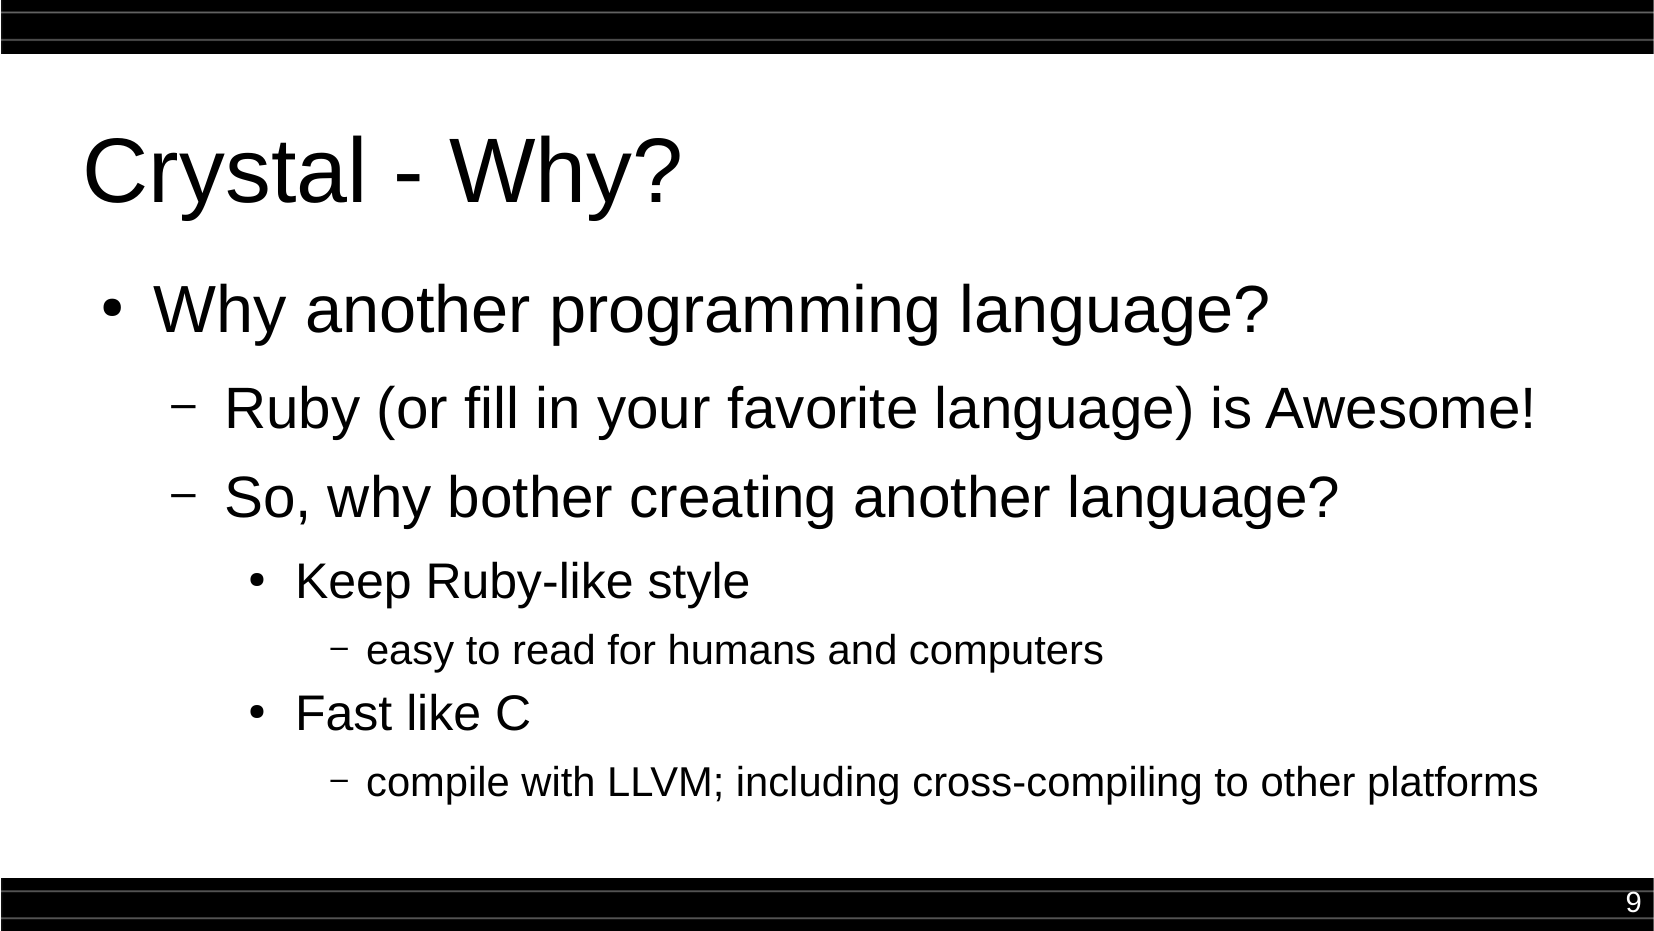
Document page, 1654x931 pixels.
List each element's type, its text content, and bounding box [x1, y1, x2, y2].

title Crystal - Why? [82, 92, 1571, 249]
picture [1, 878, 1654, 931]
list Why another programming language? Ruby (or fill in your favorite language) is Awesome! So, why bother creating another language? Keep Ruby-like style easy to read for humans and computers Fast like C compile with LLVM; including cross-compiling to other platforms [82, 271, 1571, 851]
picture [1, 0, 1654, 54]
